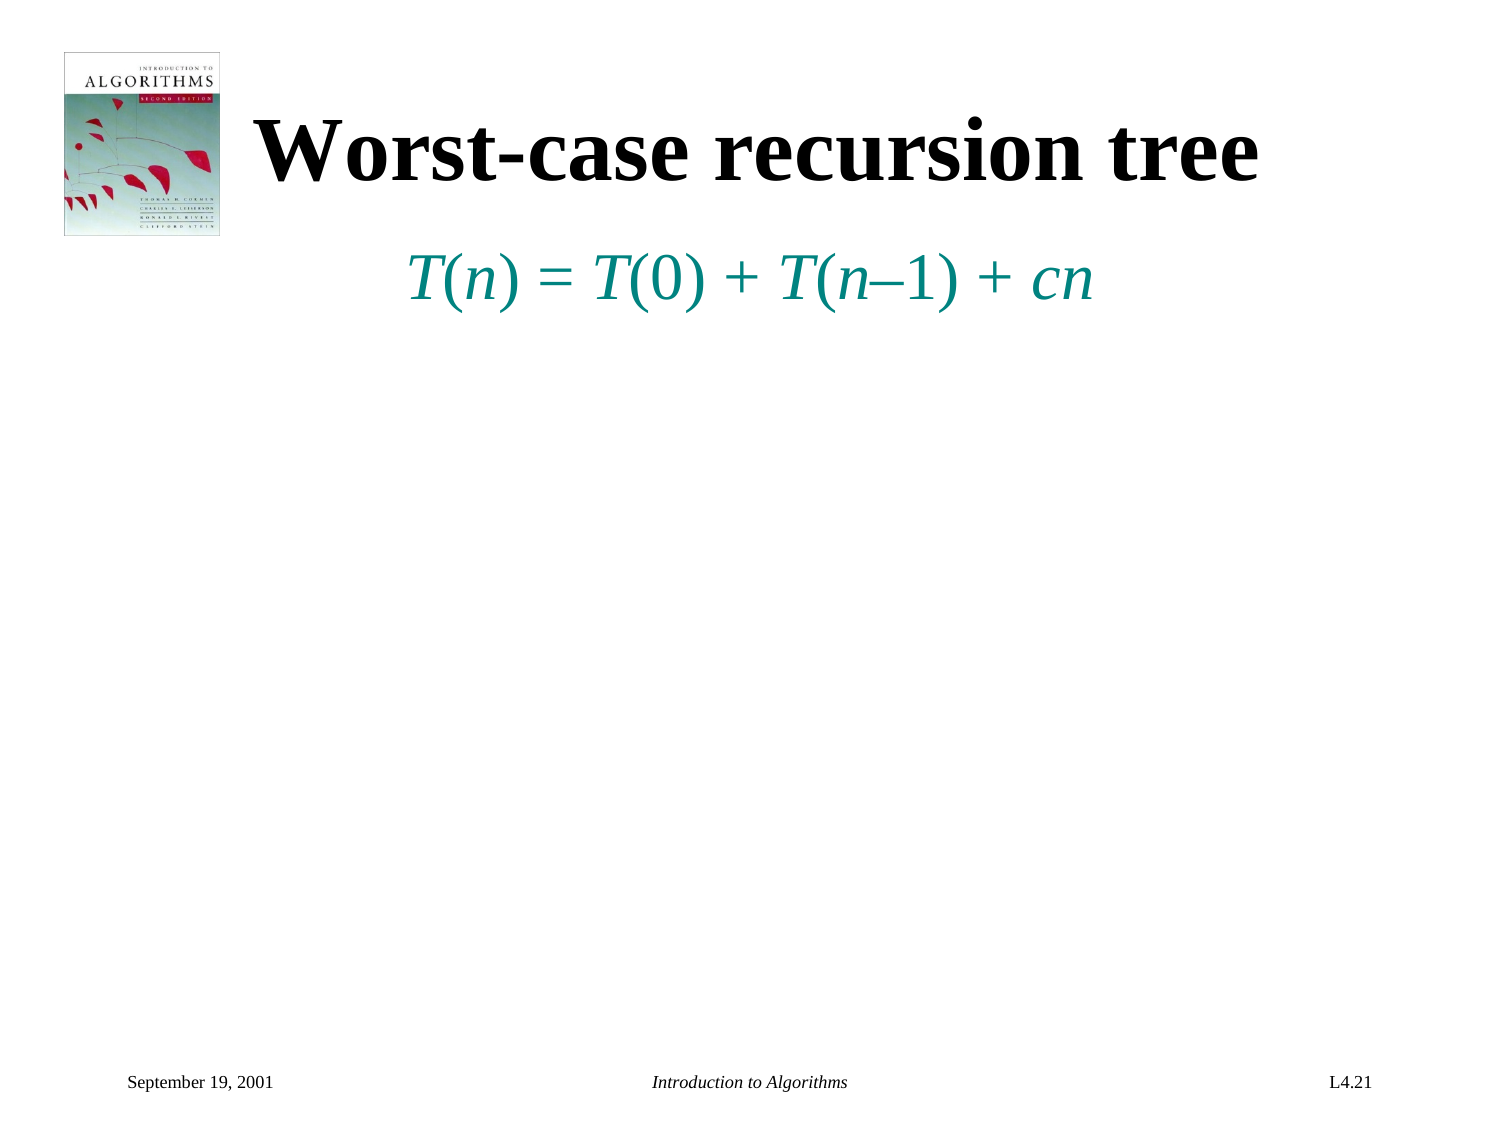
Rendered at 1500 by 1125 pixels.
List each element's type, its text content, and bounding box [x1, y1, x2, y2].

text_box Introduction to Algorithms [512, 1062, 988, 1101]
title Worst-case recursion tree [237, 49, 1475, 238]
text_box L4.<number> [1074, 1062, 1388, 1101]
text_box T(n) = T(0) + T(n–1) + cn [390, 224, 1110, 321]
picture [64, 52, 220, 236]
text_box September 19, 2001 [112, 1062, 426, 1101]
